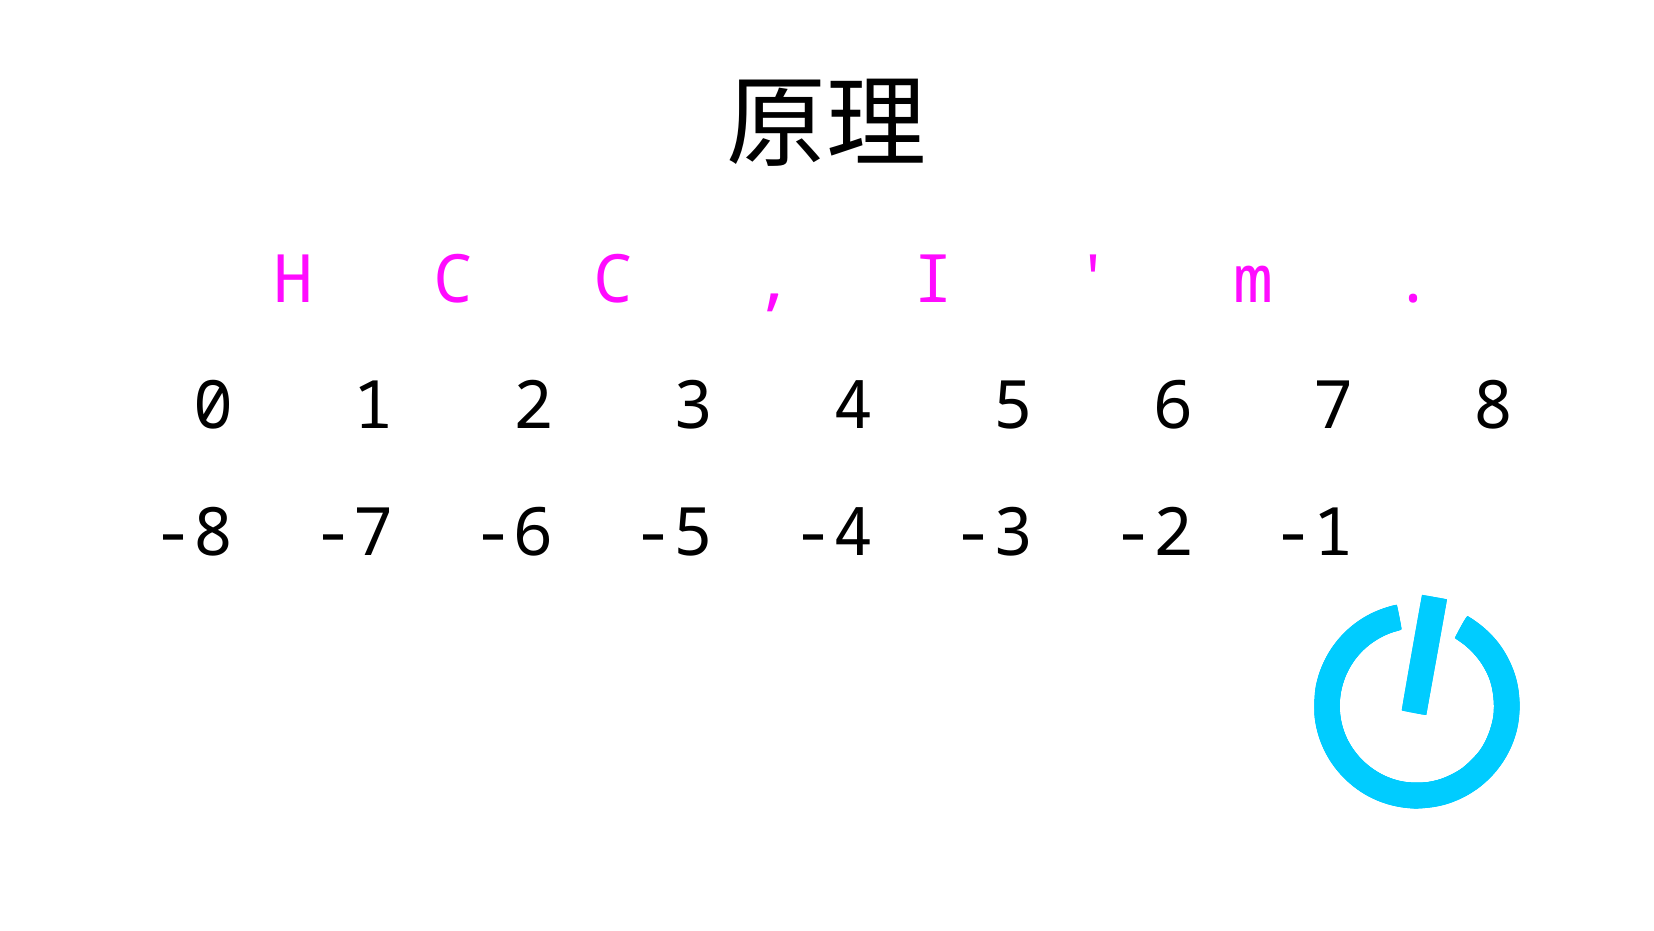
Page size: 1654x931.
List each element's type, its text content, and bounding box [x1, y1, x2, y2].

list H C C , I ' m . 0 1 2 3 4 5 6 7 8 -8 -7 -6 -5 -4 -3 -2 -1 [82, 217, 1571, 758]
title 原理 [82, 37, 1571, 193]
